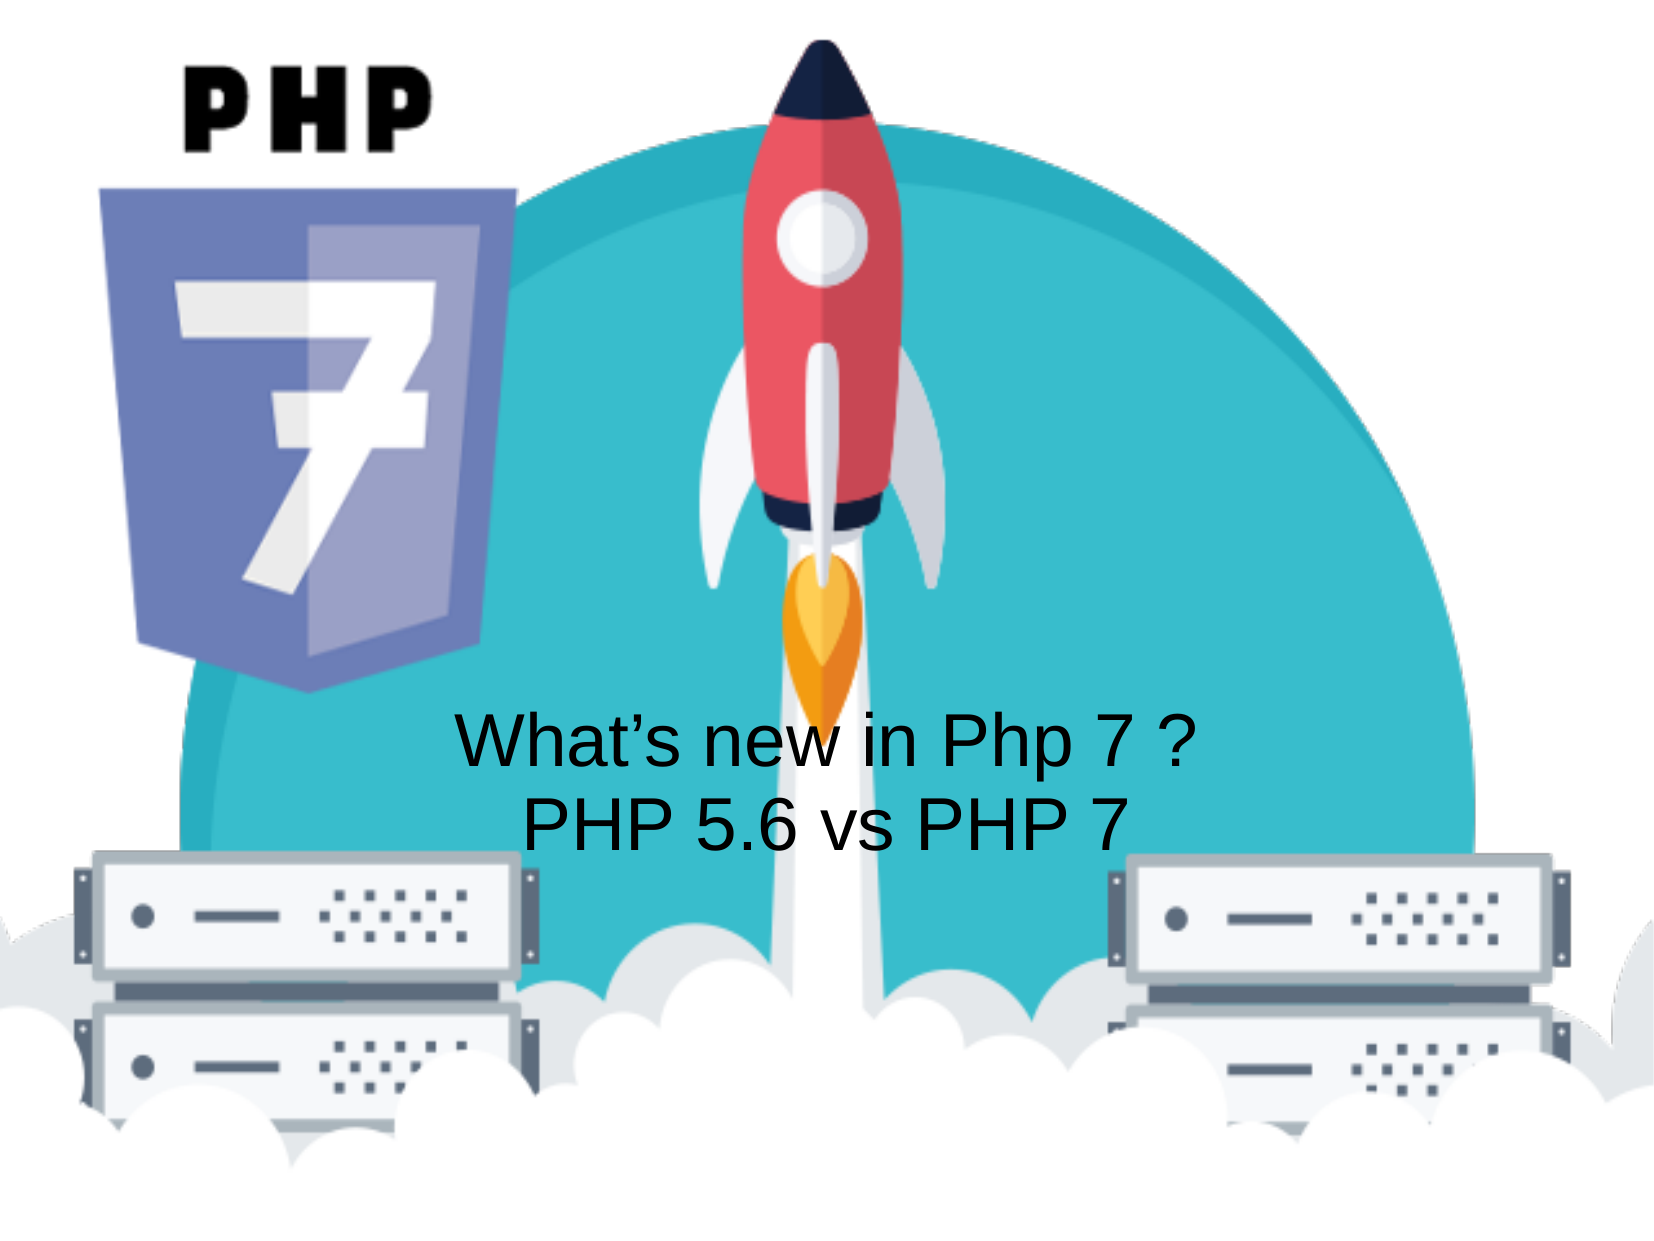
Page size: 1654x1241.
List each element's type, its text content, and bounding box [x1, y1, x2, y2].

picture [0, 0, 1654, 1241]
title What’s new in Php 7 ? PHP 5.6 vs PHP 7 [82, 678, 1571, 886]
